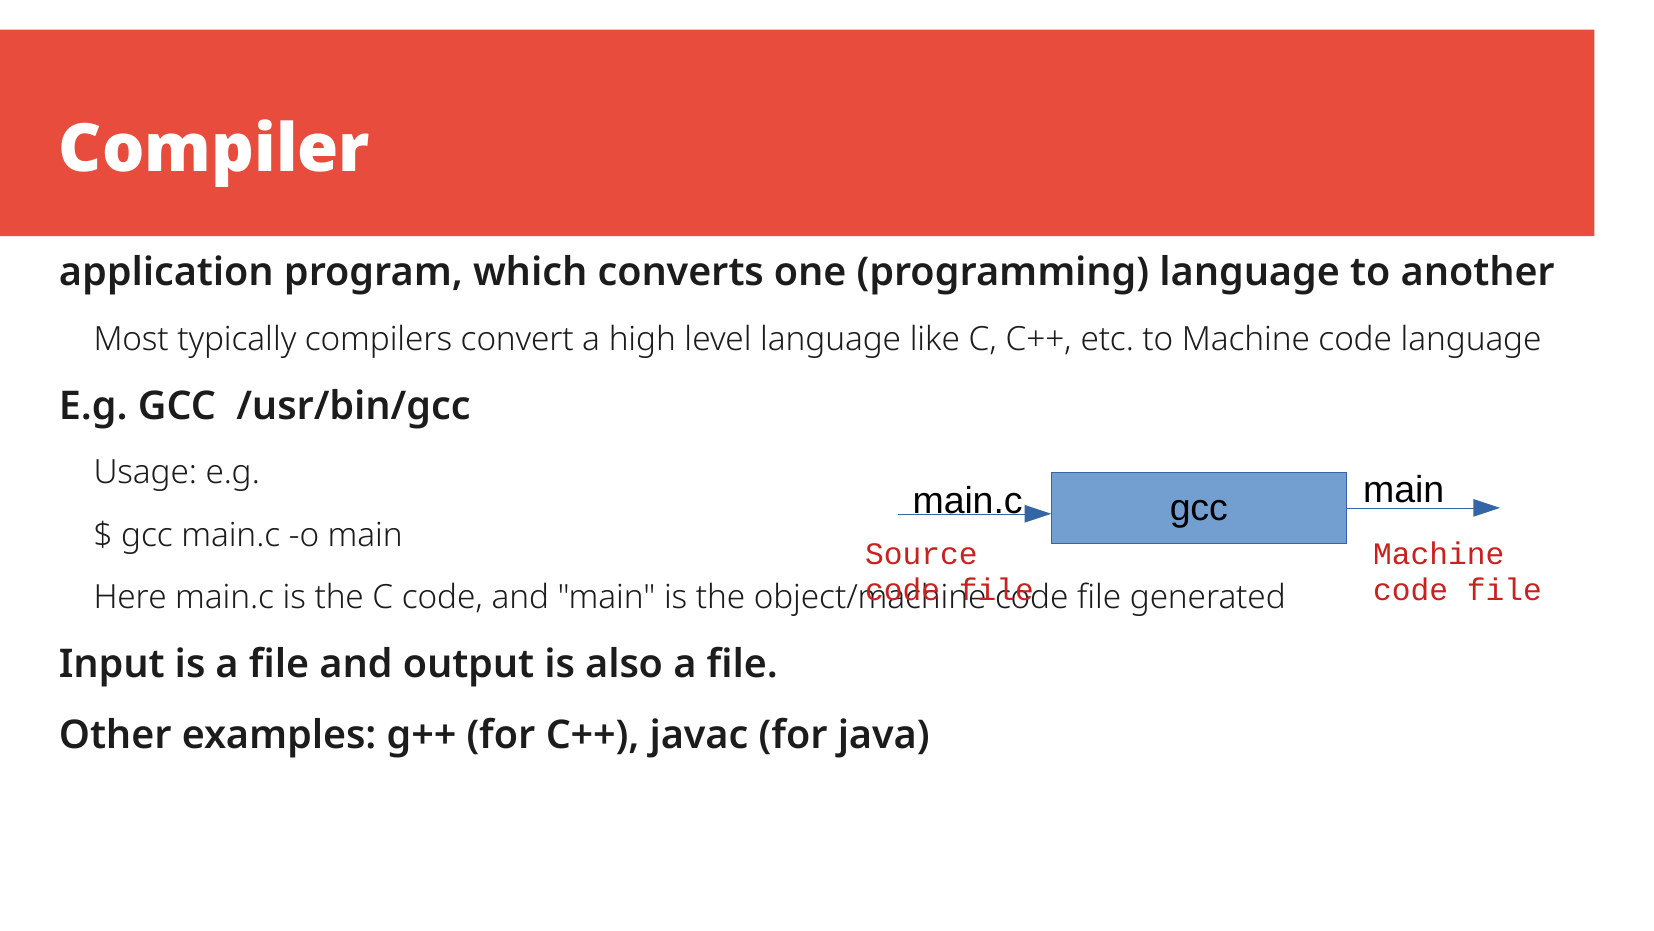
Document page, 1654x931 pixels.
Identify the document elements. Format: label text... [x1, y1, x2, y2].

text_box gcc [1051, 472, 1347, 544]
text_box Source code file [850, 531, 1052, 618]
title Compiler [59, 79, 1595, 191]
text_box main.c [897, 472, 1038, 530]
text_box main [1348, 460, 1489, 518]
text_box Machine code file [1358, 531, 1560, 618]
list application program, which converts one (programming) language to another Most typically compilers convert a high level language like C, C++, etc. to Machine code language E.g. GCC /usr/bin/gcc Usage: e.g. $ gcc main.c -o main Here main.c is the C code, and "main" is the object/machine code file generated Input is a file and output is also a file. Other examples: g++ (for C++), javac (for java) [59, 243, 1565, 820]
